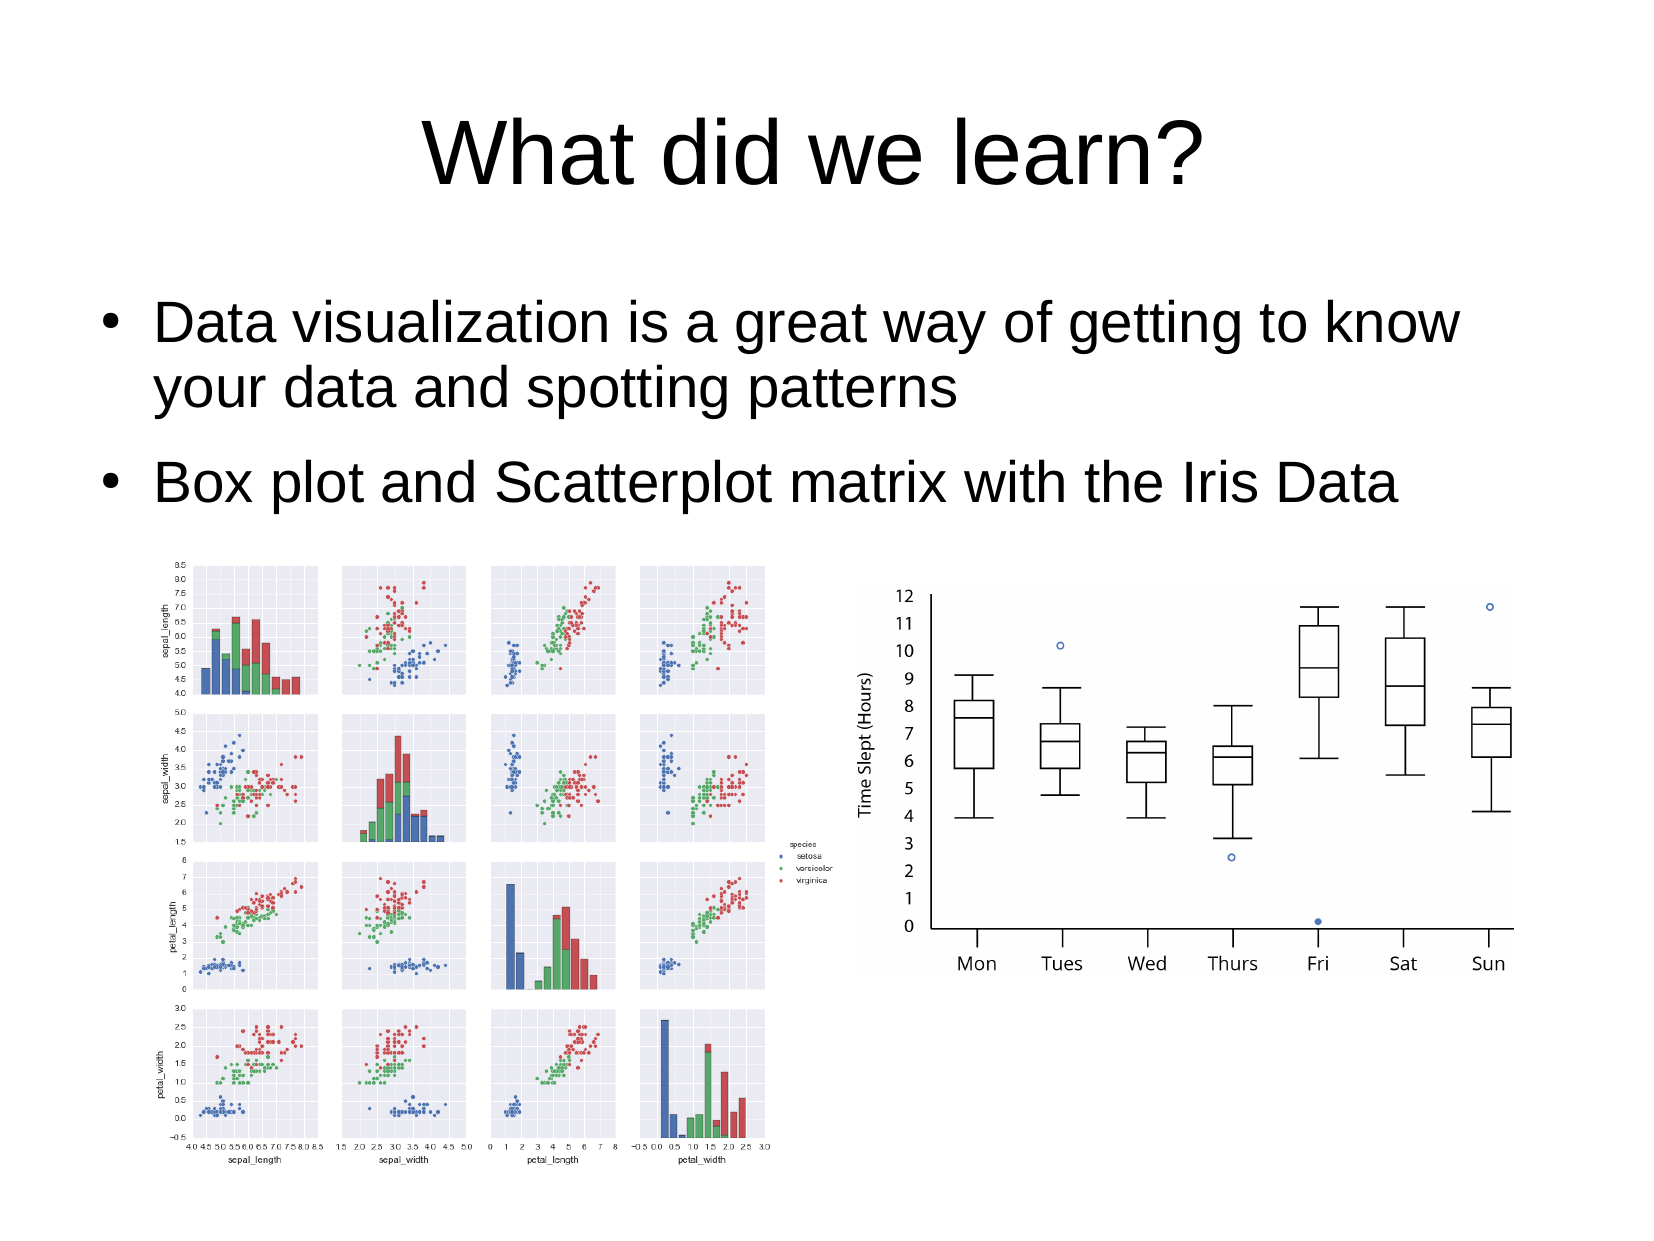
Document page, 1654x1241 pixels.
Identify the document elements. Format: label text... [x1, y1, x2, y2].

picture [150, 555, 841, 1171]
title What did we learn? [82, 49, 1571, 257]
list Data visualization is a great way of getting to know your data and spotting patterns Box plot and Scatterplot matrix with the Iris Data [82, 290, 1571, 634]
picture [855, 586, 1514, 976]
